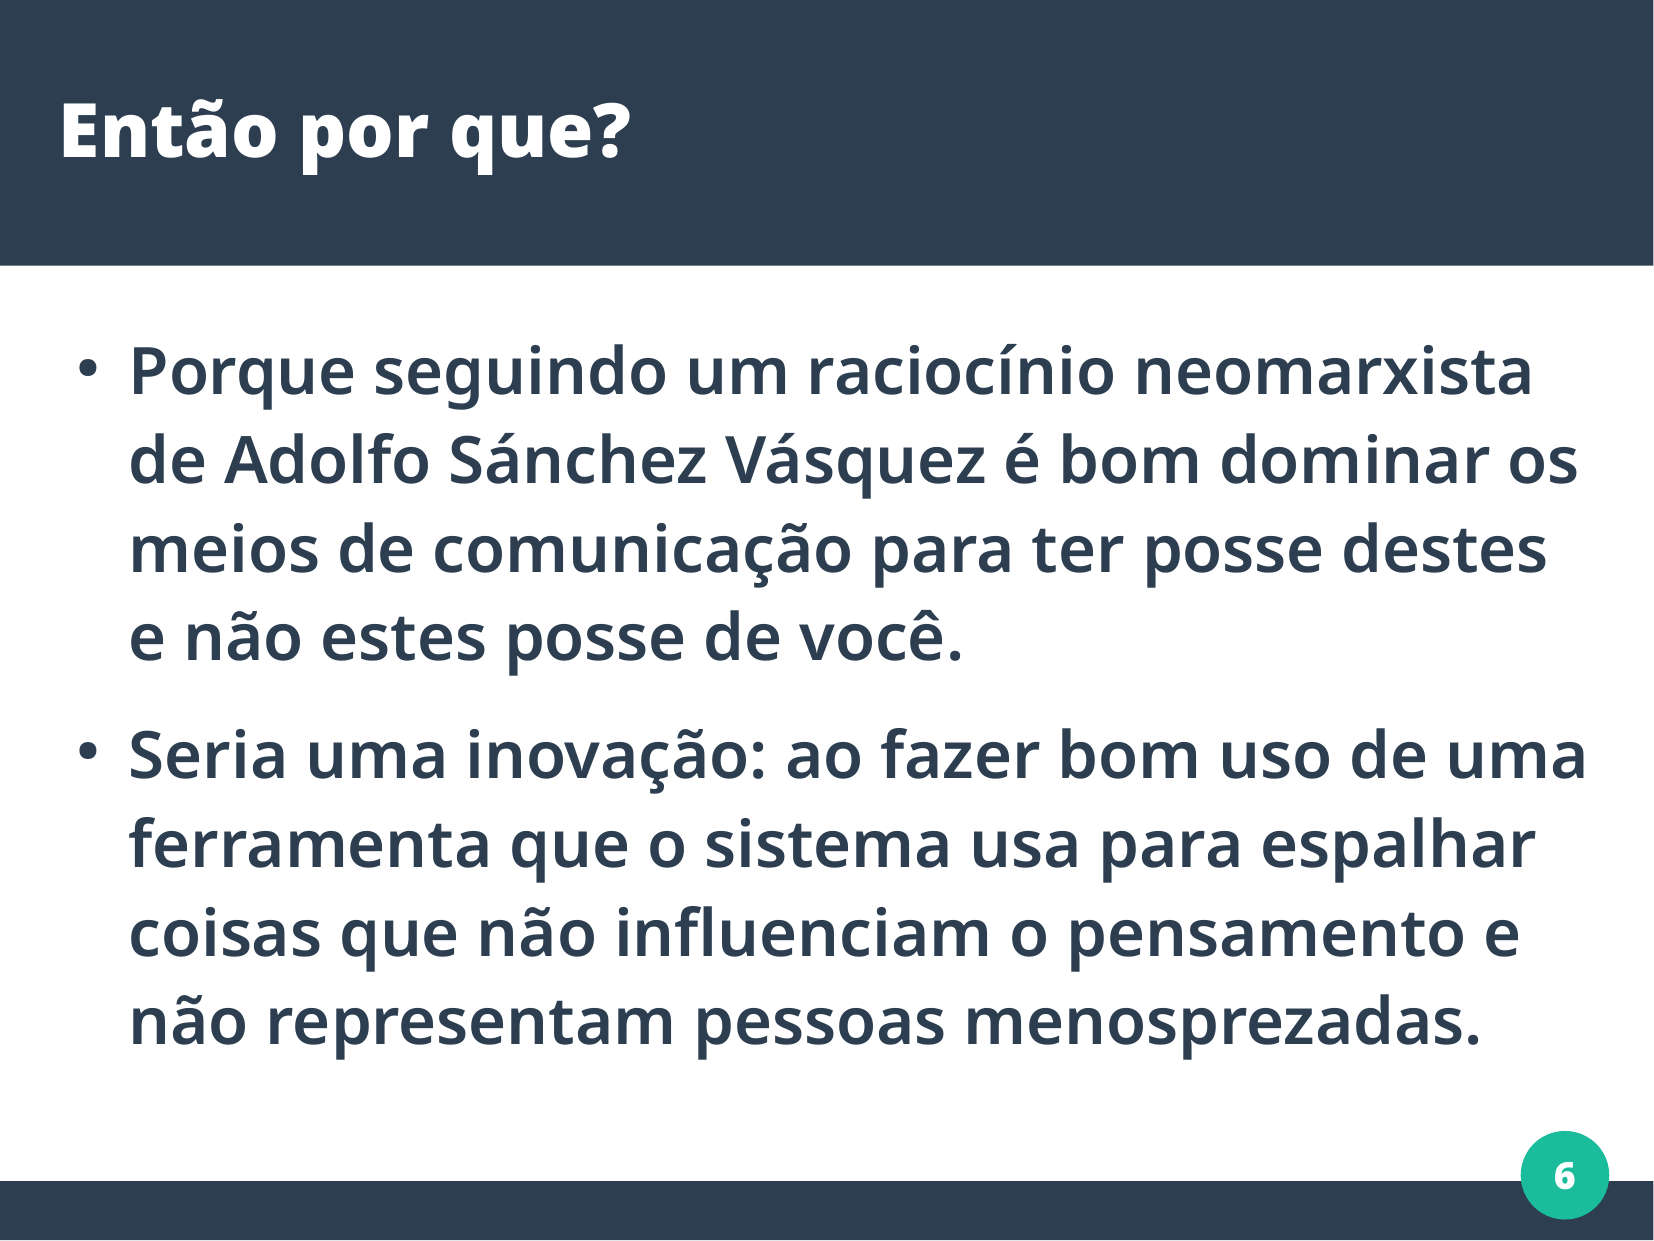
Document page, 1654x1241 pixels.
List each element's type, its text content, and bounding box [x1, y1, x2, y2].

title Então por que? [59, 49, 1595, 207]
list Porque seguindo um raciocínio neomarxista de Adolfo Sánchez Vásquez é bom dominar os meios de comunicação para ter posse destes e não estes posse de você. Seria uma inovação: ao fazer bom uso de uma ferramenta que o sistema usa para espalhar coisas que não influenciam o pensamento e não representam pessoas menosprezadas. [59, 324, 1595, 1152]
